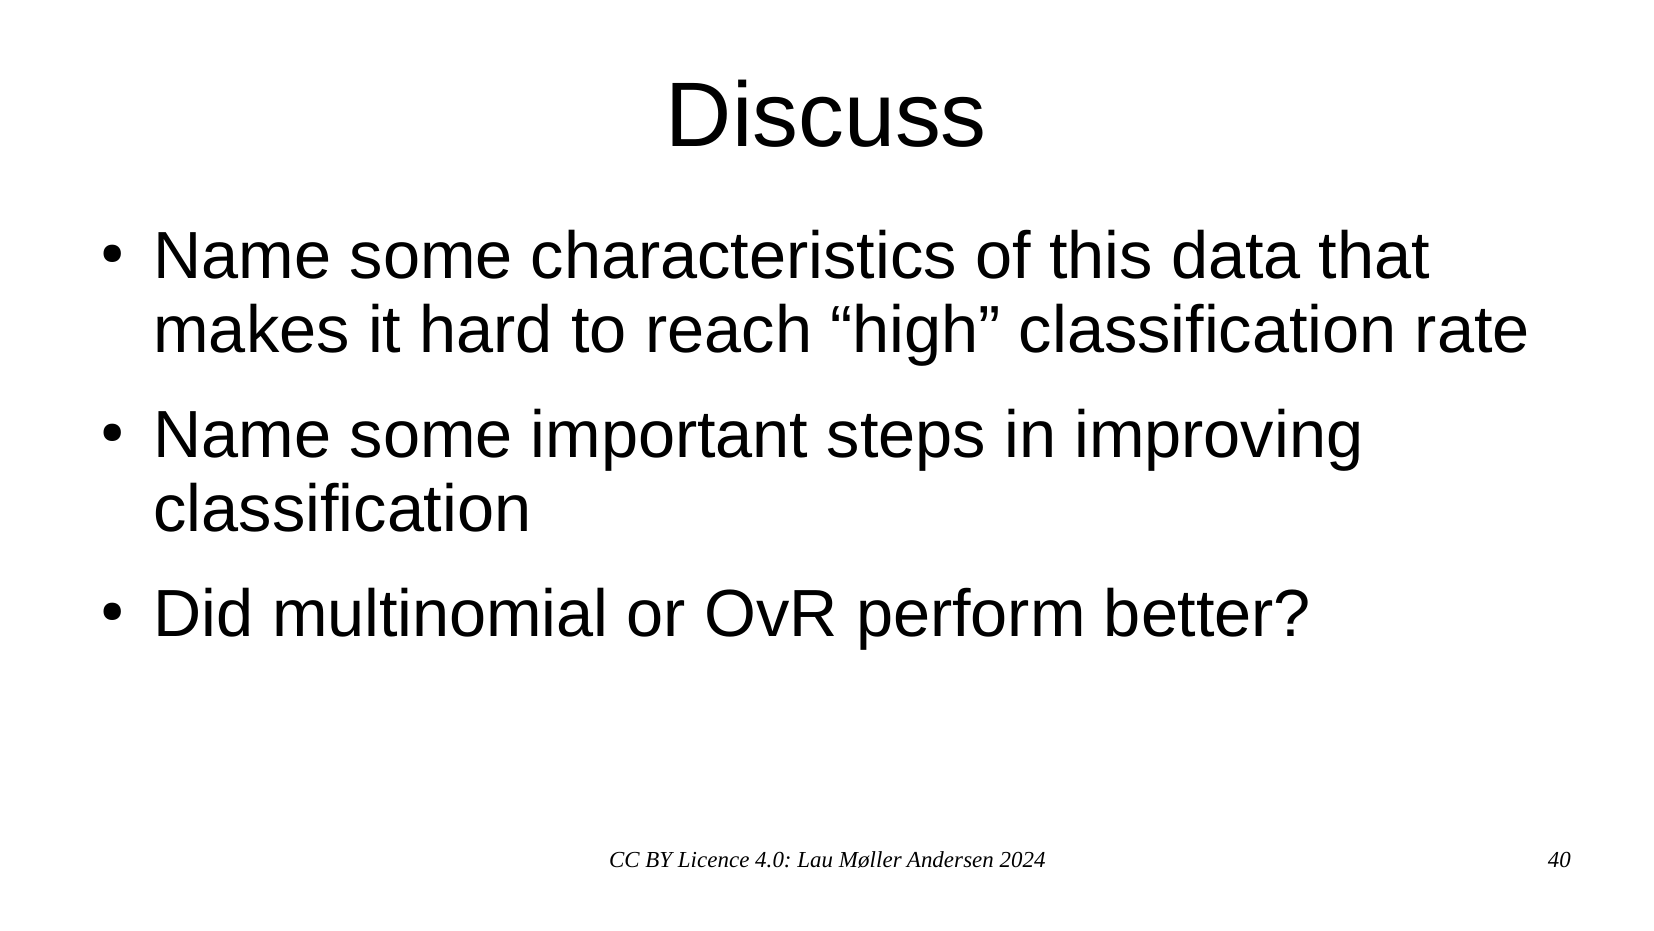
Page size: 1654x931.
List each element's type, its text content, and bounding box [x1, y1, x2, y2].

list Name some characteristics of this data that makes it hard to reach “high” classification rate Name some important steps in improving classification Did multinomial or OvR perform better? [82, 217, 1571, 758]
title Discuss [82, 37, 1571, 193]
